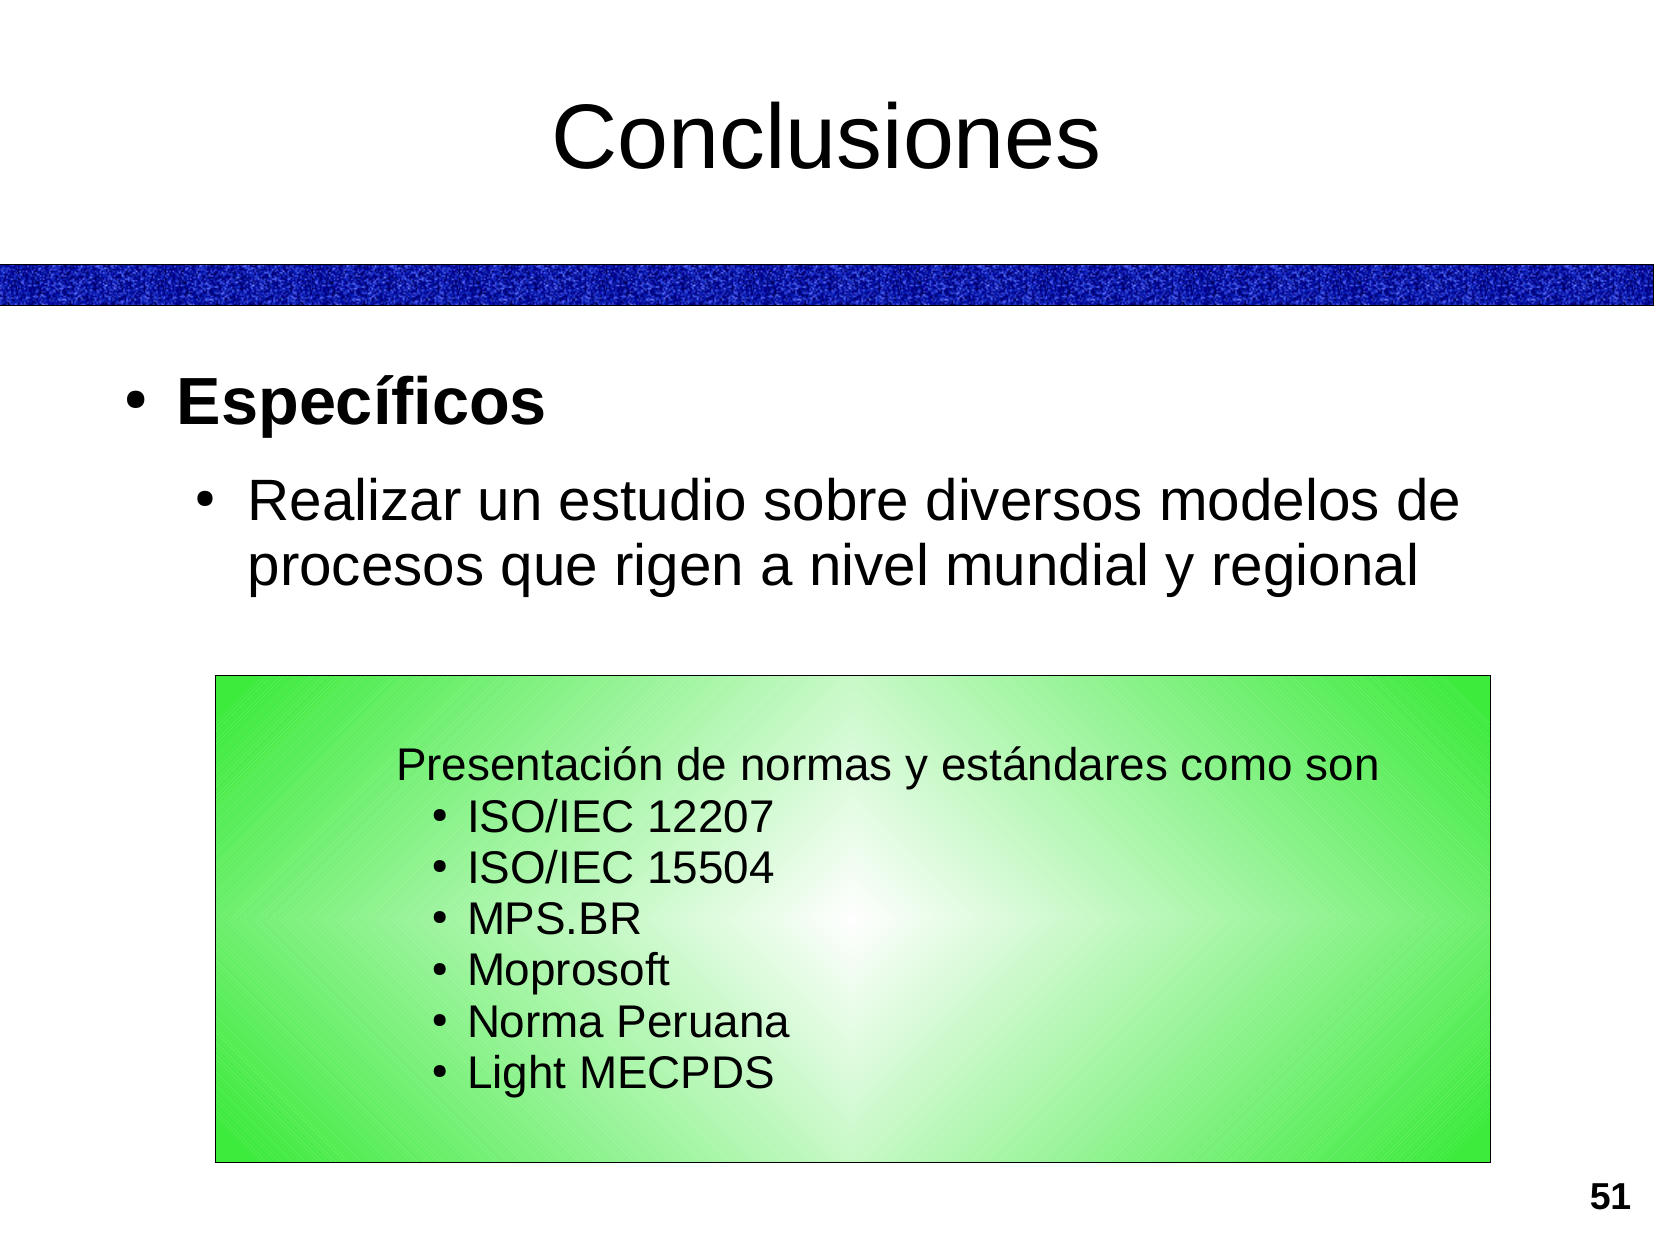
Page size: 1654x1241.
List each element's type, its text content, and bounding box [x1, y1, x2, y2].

text_box <número> [1575, 1168, 1654, 1240]
text_box Presentación de normas y estándares como son ISO/IEC 12207 ISO/IEC 15504 MPS.BR Moprosoft Norma Peruana Light MECPDS [215, 675, 1491, 1163]
title Conclusiones [58, 21, 1595, 253]
list Específicos Realizar un estudio sobre diversos modelos de procesos que rigen a nivel mundial y regional [105, 363, 1553, 676]
picture [0, 265, 1653, 305]
